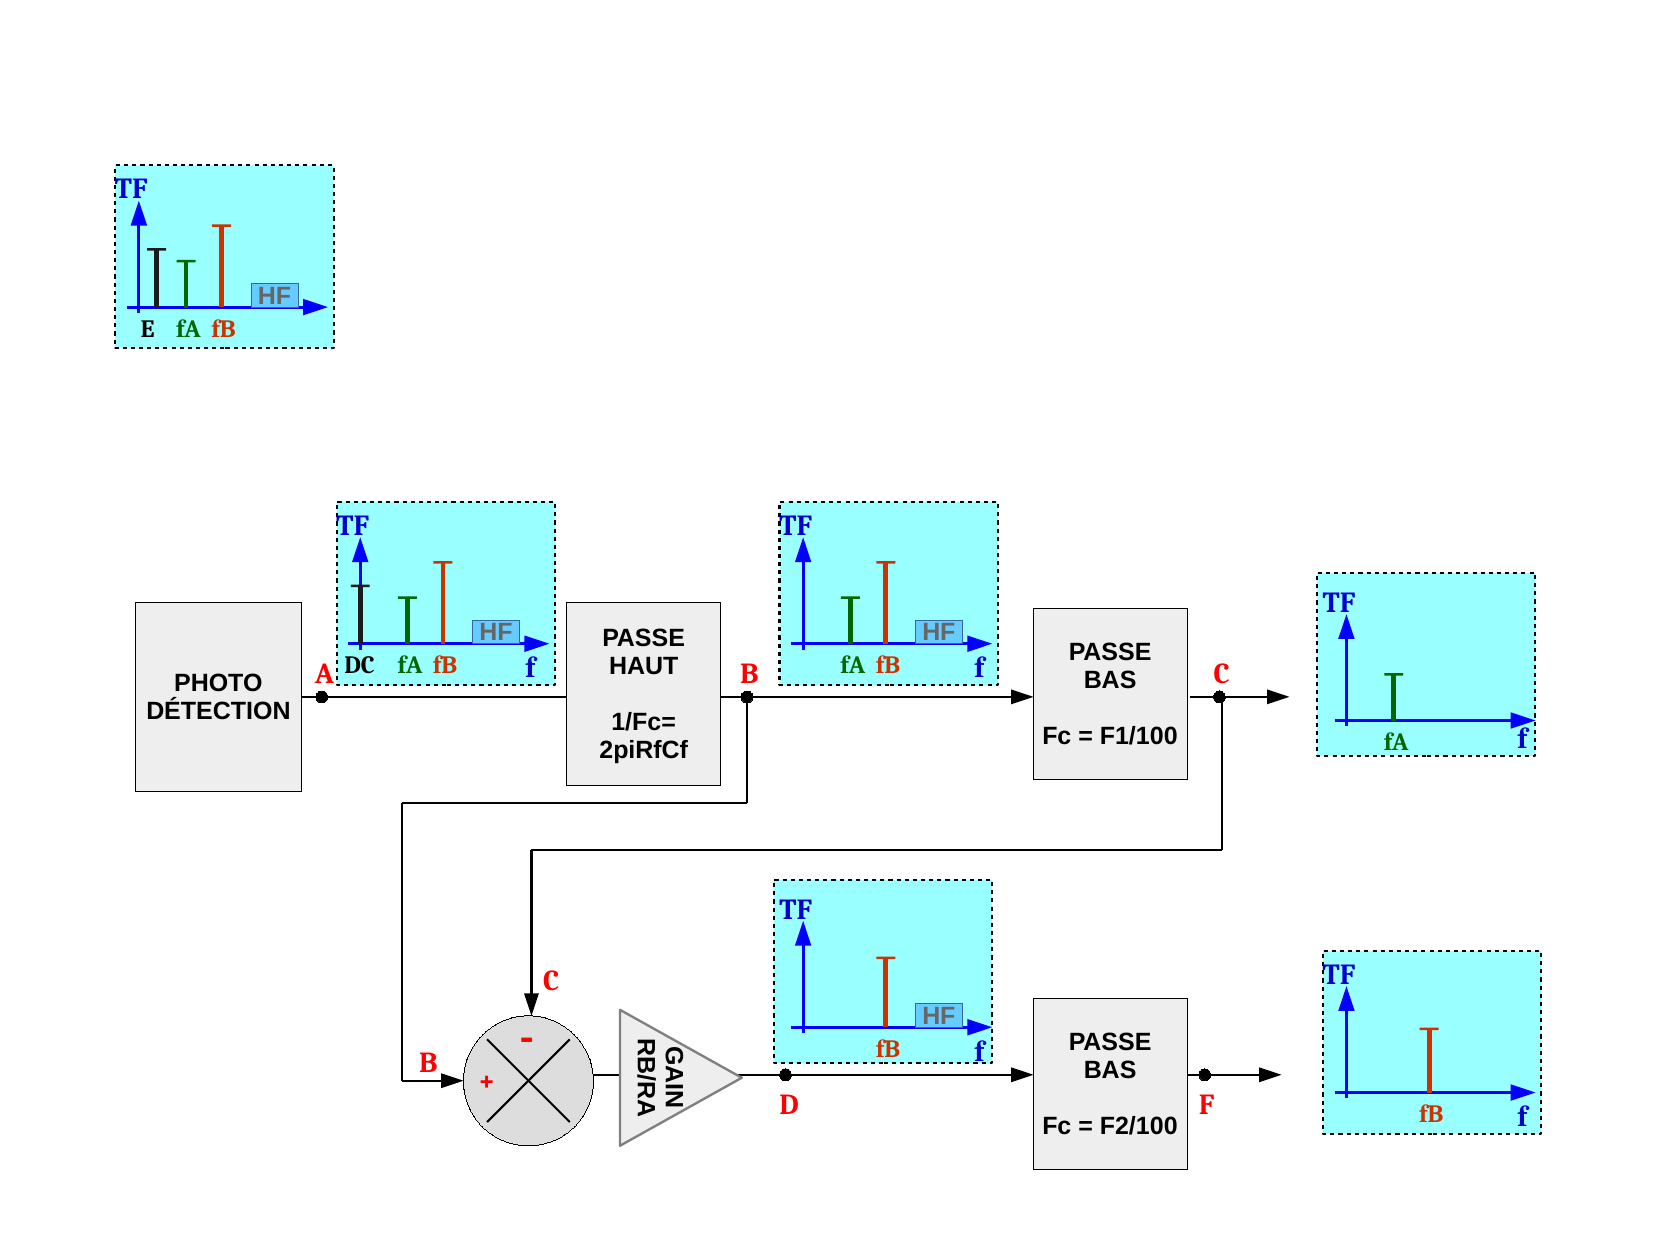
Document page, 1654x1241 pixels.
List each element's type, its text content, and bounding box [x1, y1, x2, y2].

text_box PASSE BAS Fc = F1/100 [1033, 608, 1188, 780]
text_box fB [861, 1027, 953, 1099]
text_box GAIN RB/RA [620, 1010, 742, 1146]
text_box PASSE BAS Fc = F2/100 [1033, 998, 1188, 1170]
text_box [805, 501, 999, 643]
text_box fA [161, 307, 196, 379]
text_box [779, 574, 802, 649]
text_box B [725, 649, 817, 721]
text_box TF [100, 165, 192, 237]
text_box TF [764, 885, 857, 957]
text_box DC [329, 643, 382, 715]
text_box fB [861, 643, 953, 715]
text_box TF [1307, 950, 1400, 1022]
text_box [478, 1020, 504, 1053]
text_box [1316, 572, 1536, 719]
text_box [773, 879, 993, 1027]
text_box [805, 645, 825, 686]
text_box f [1502, 714, 1595, 786]
text_box [1198, 1068, 1211, 1081]
text_box HF [915, 620, 963, 644]
text_box fB [196, 307, 289, 379]
text_box TF [321, 501, 414, 574]
text_box + [463, 1056, 556, 1128]
text_box [779, 1068, 792, 1081]
text_box f [959, 643, 1052, 715]
text_box TF [764, 501, 857, 574]
text_box [115, 237, 137, 349]
text_box HF [915, 1003, 963, 1028]
text_box HF [472, 620, 520, 644]
text_box B [404, 1039, 497, 1111]
text_box [1497, 1094, 1502, 1134]
text_box [336, 574, 359, 643]
text_box [1348, 950, 1542, 1092]
text_box PASSE HAUT 1/Fc= 2piRfCf [566, 602, 721, 786]
text_box [953, 1029, 959, 1063]
text_box [1461, 722, 1502, 756]
text_box A [302, 649, 392, 721]
text_box fB [1404, 1092, 1497, 1164]
text_box fB [418, 643, 510, 715]
text_box PHOTO DÉTECTION [135, 602, 302, 792]
text_box C [528, 956, 621, 1028]
text_box [483, 1075, 594, 1146]
text_box f [1502, 1092, 1595, 1164]
text_box fA [825, 643, 861, 715]
text_box f [510, 643, 603, 715]
text_box [362, 501, 556, 643]
text_box [1316, 650, 1368, 756]
text_box [773, 957, 861, 1063]
text_box [1322, 1022, 1404, 1134]
text_box E [125, 307, 161, 379]
text_box HF [251, 283, 299, 308]
text_box f [959, 1027, 1052, 1099]
text_box - [504, 1003, 597, 1075]
text_box TF [1307, 578, 1400, 650]
text_box F [1183, 1080, 1276, 1152]
text_box D [764, 1080, 857, 1152]
text_box fA [382, 643, 418, 715]
text_box [140, 165, 334, 349]
text_box [953, 645, 959, 686]
text_box fA [1368, 720, 1461, 792]
text_box C [1198, 649, 1291, 721]
